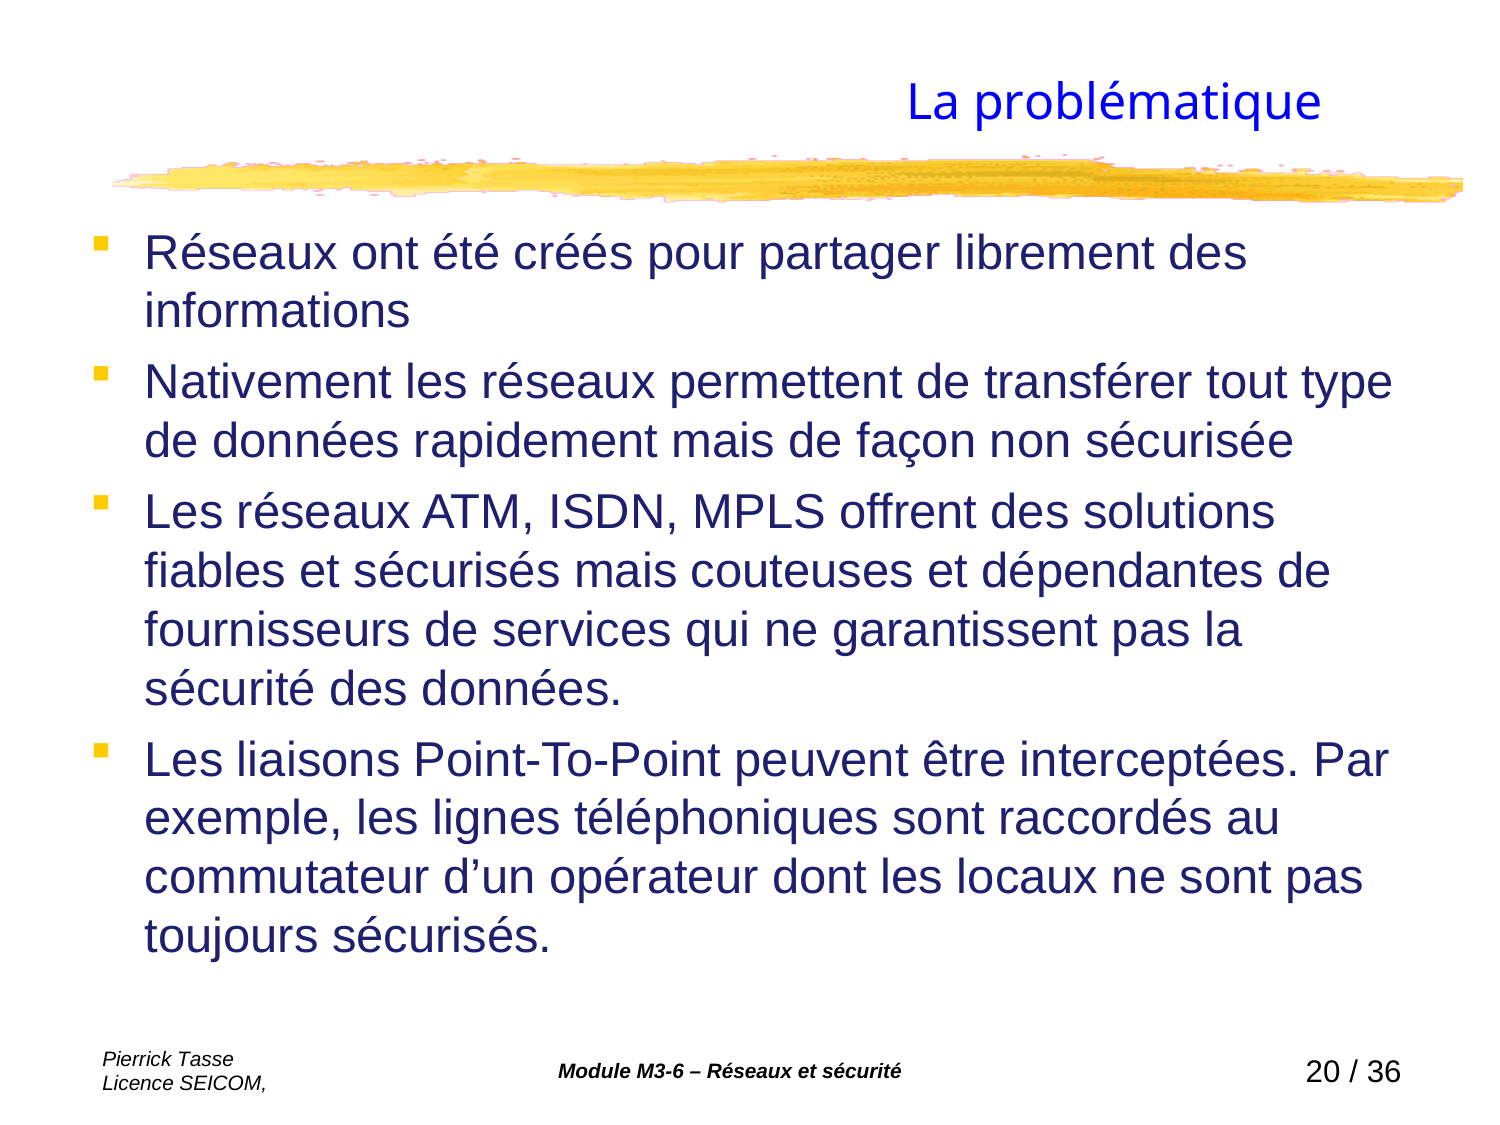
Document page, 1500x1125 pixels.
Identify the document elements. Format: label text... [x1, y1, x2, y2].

picture [112, 149, 1463, 213]
list Réseaux ont été créés pour partager librement des informations Nativement les réseaux permettent de transférer tout type de données rapidement mais de façon non sécurisée Les réseaux ATM, ISDN, MPLS offrent des solutions fiables et sécurisés mais couteuses et dépendantes de fournisseurs de services qui ne garantissent pas la sécurité des données. Les liaisons Point-To-Point peuvent être interceptées. Par exemple, les lignes téléphoniques sont raccordés au commutateur d’un opérateur dont les locaux ne sont pas toujours sécurisés. [74, 212, 1417, 1028]
title La problématique [62, 37, 1338, 138]
